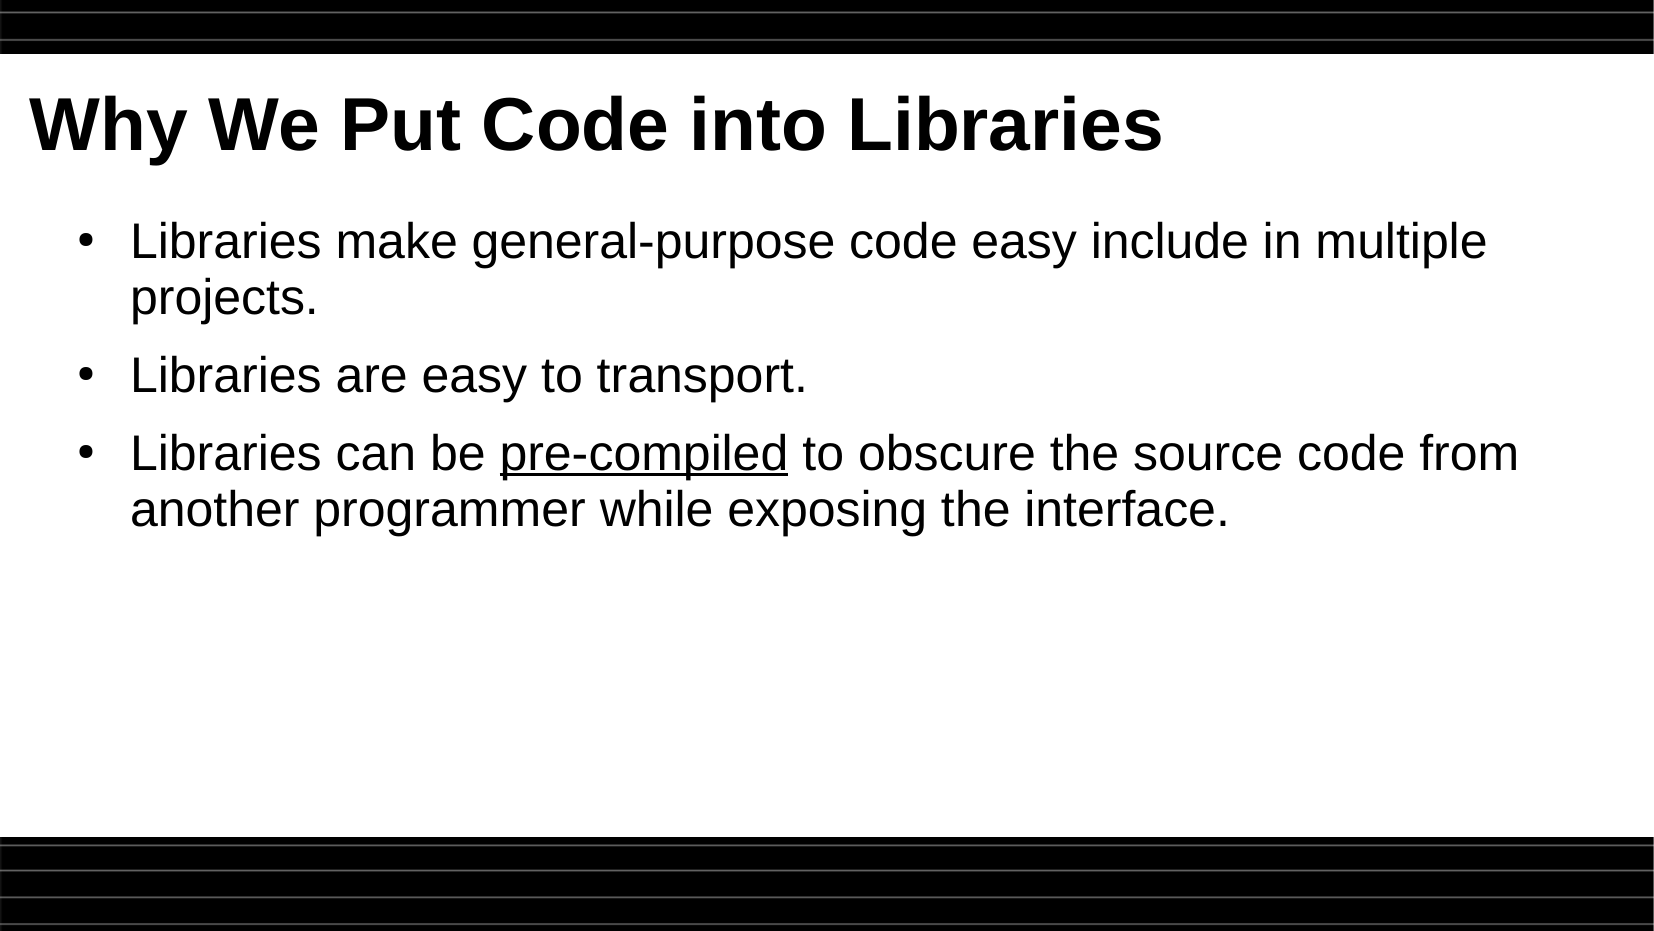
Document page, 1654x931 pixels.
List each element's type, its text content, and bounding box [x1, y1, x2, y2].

list Libraries make general-purpose code easy include in multiple projects. Libraries are easy to transport. Libraries can be pre-compiled to obscure the source code from another programmer while exposing the interface. [59, 213, 1636, 826]
text_box Why We Put Code into Libraries [15, 75, 1546, 174]
picture [0, 837, 1654, 931]
picture [0, 0, 1654, 54]
